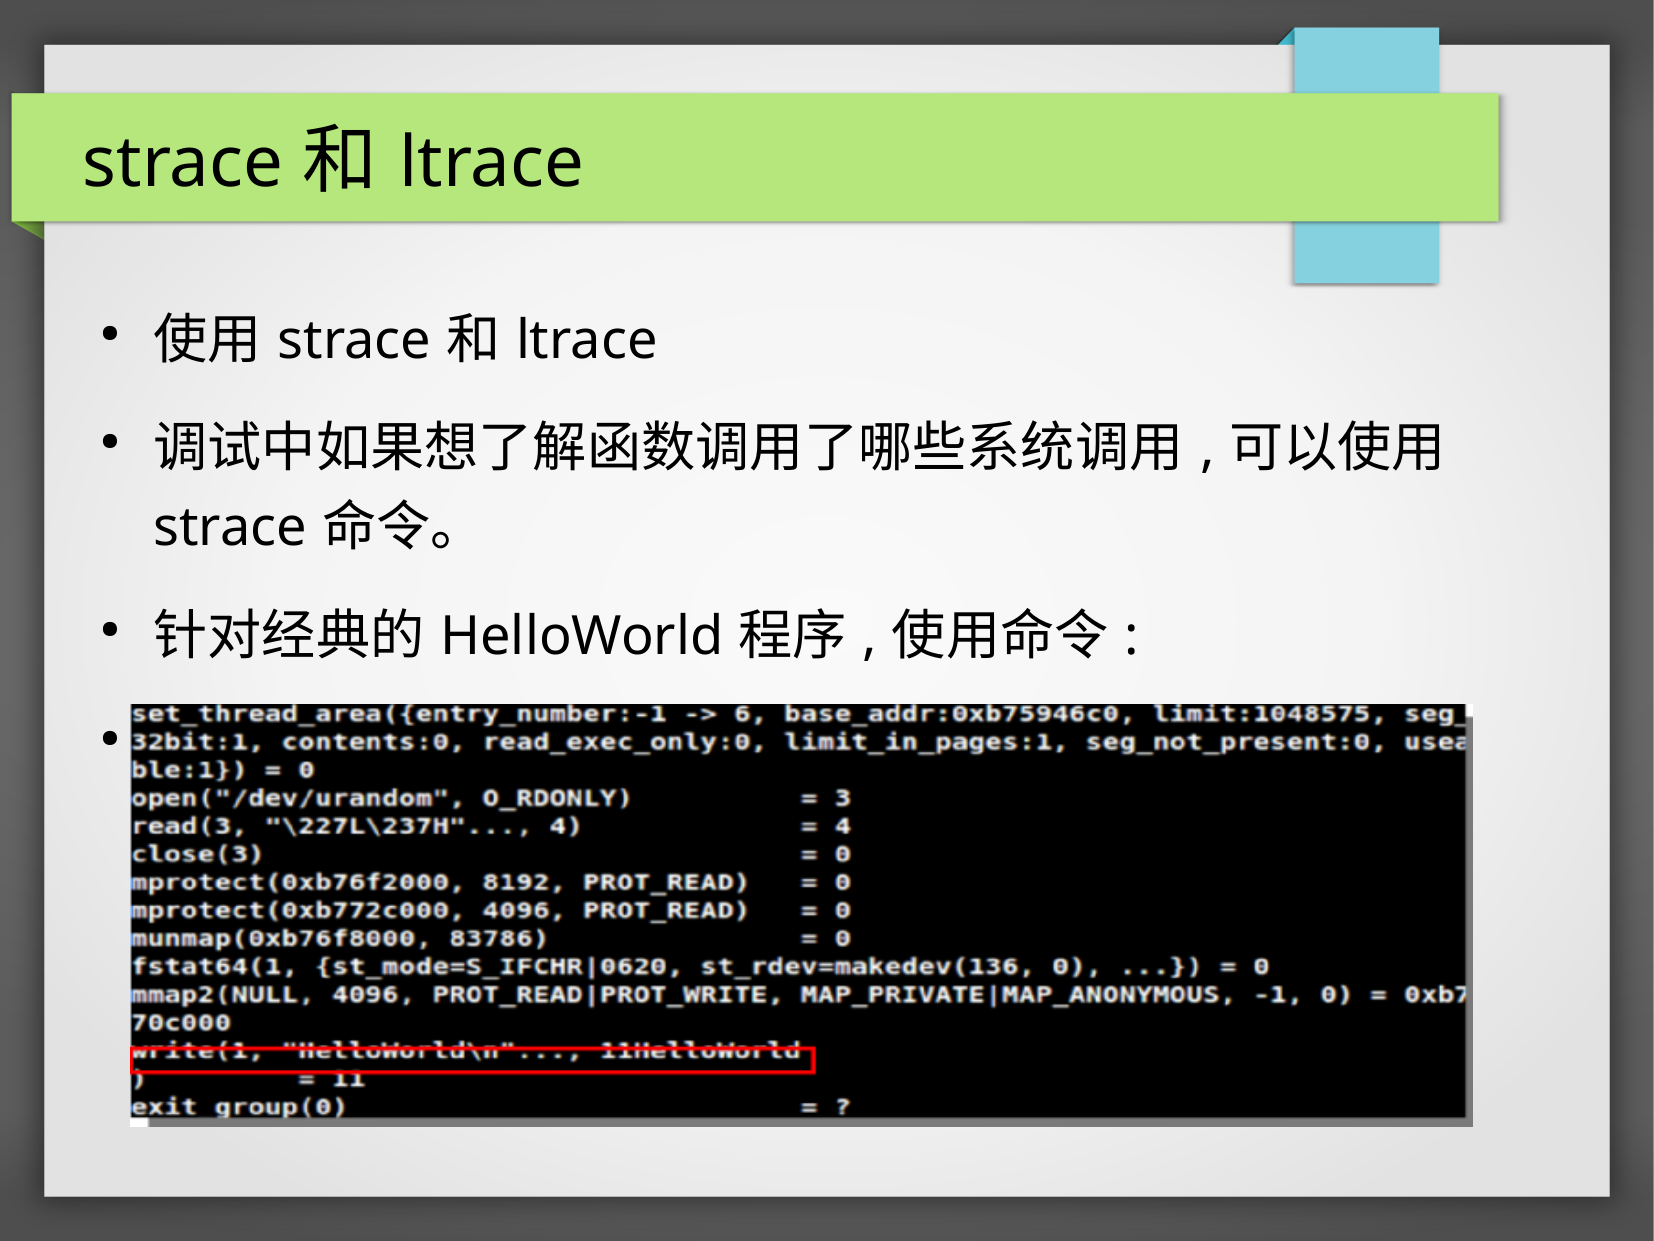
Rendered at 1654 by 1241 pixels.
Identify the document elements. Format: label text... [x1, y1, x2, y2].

list 使用strace和ltrace 调试中如果想了解函数调用了哪些系统调用,可以使用strace命令。 针对经典的HelloWorld程序,使用命令: strace ./hello ,printf函数调用了write系统调用 [82, 295, 1571, 1015]
picture [0, 0, 1654, 1241]
title strace和ltrace [82, 94, 1264, 213]
